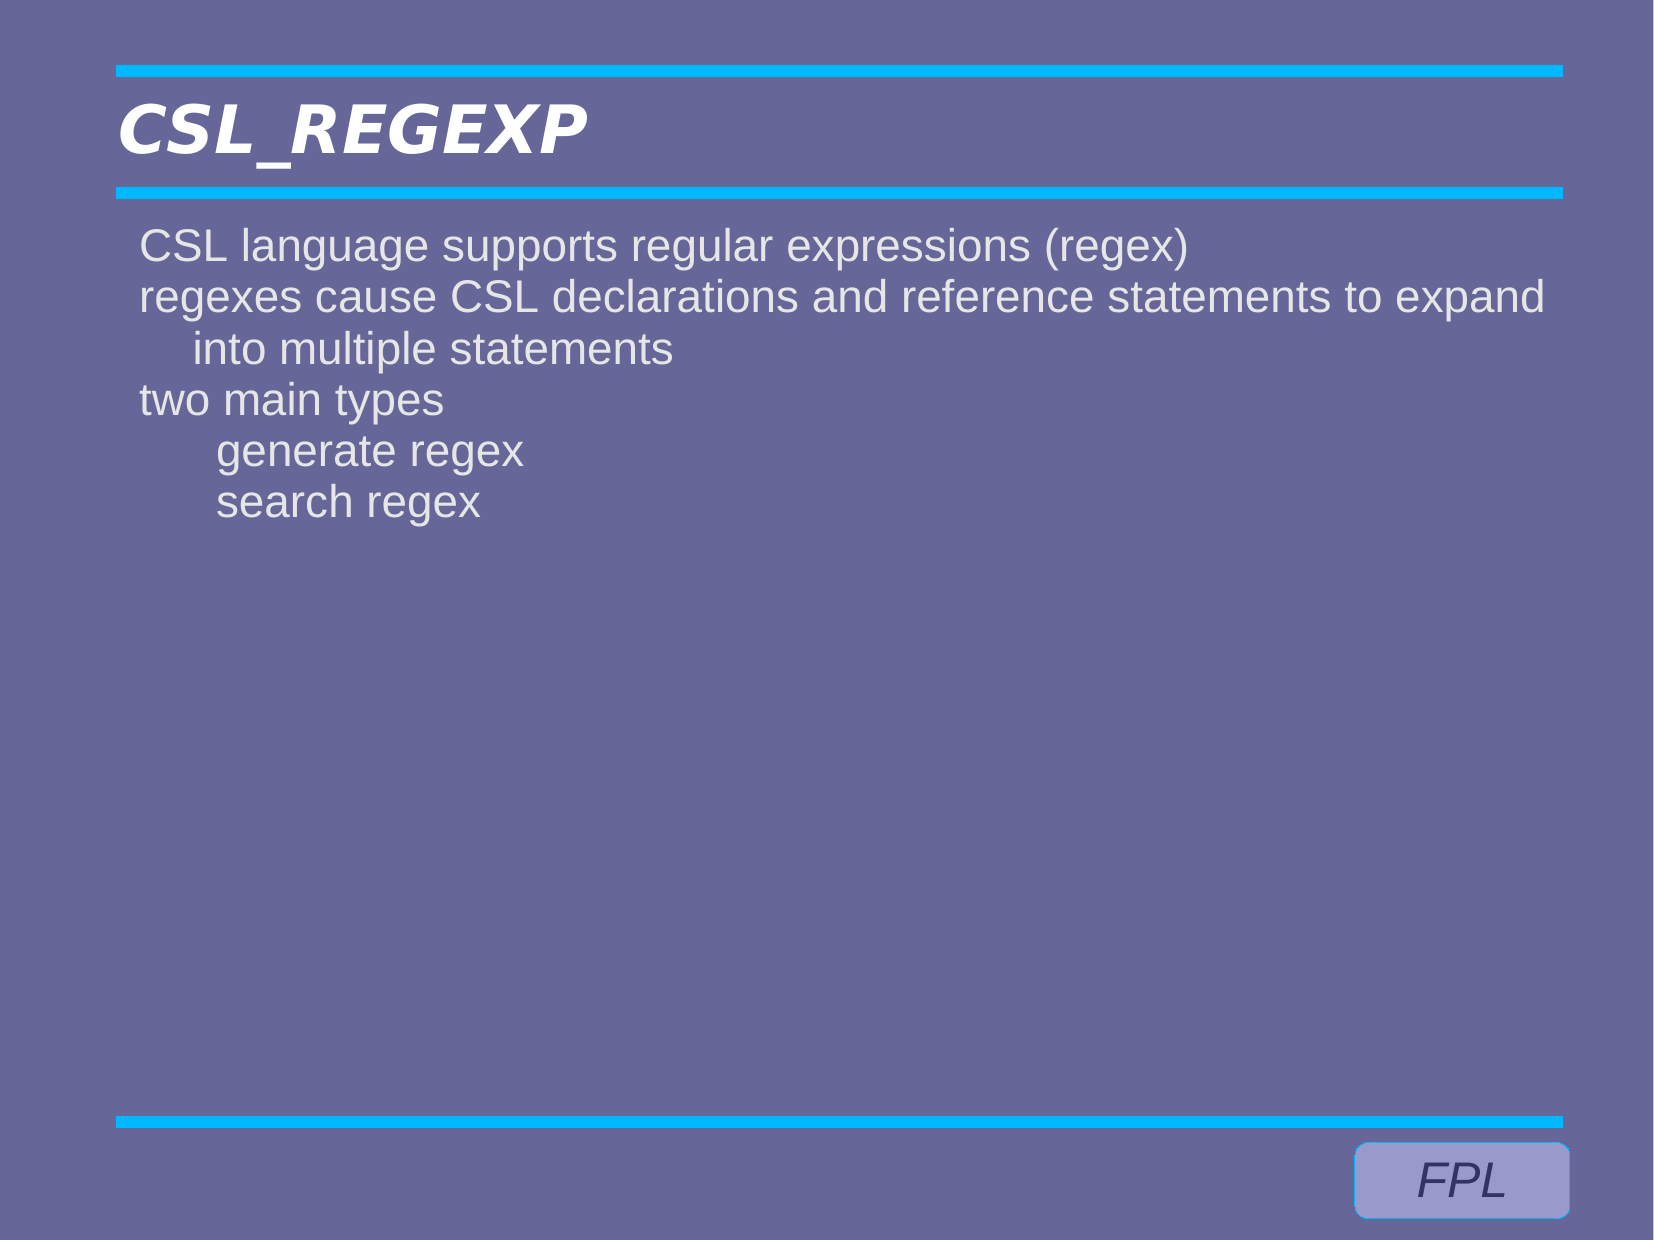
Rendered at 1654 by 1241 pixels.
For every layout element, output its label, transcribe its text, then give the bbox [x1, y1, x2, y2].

list CSL language supports regular expressions (regex) regexes cause CSL declarations and reference statements to expand into multiple statements two main types generate regex search regex [121, 220, 1561, 1133]
title CSL_REGEXP [118, 48, 1531, 212]
